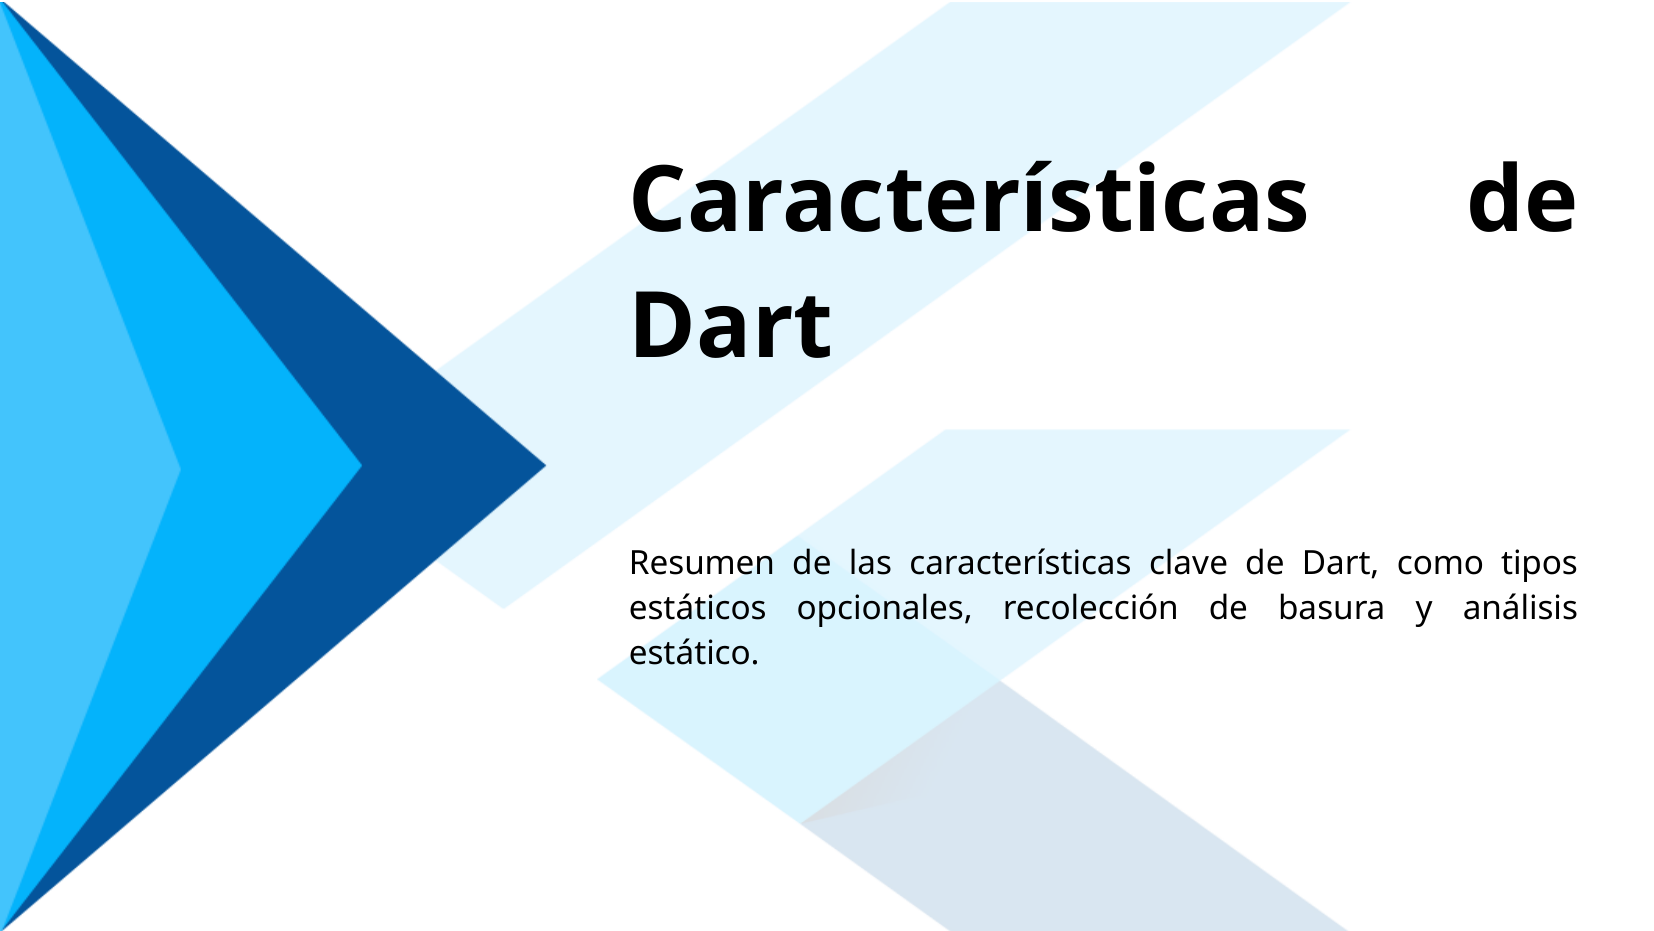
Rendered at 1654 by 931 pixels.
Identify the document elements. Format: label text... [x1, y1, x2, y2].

picture [0, 2, 1654, 931]
text_box Resumen de las características clave de Dart, como tipos estáticos opcionales, recolección de basura y análisis estático. [614, 531, 1595, 813]
text_box Características de Dart [614, 126, 1595, 402]
